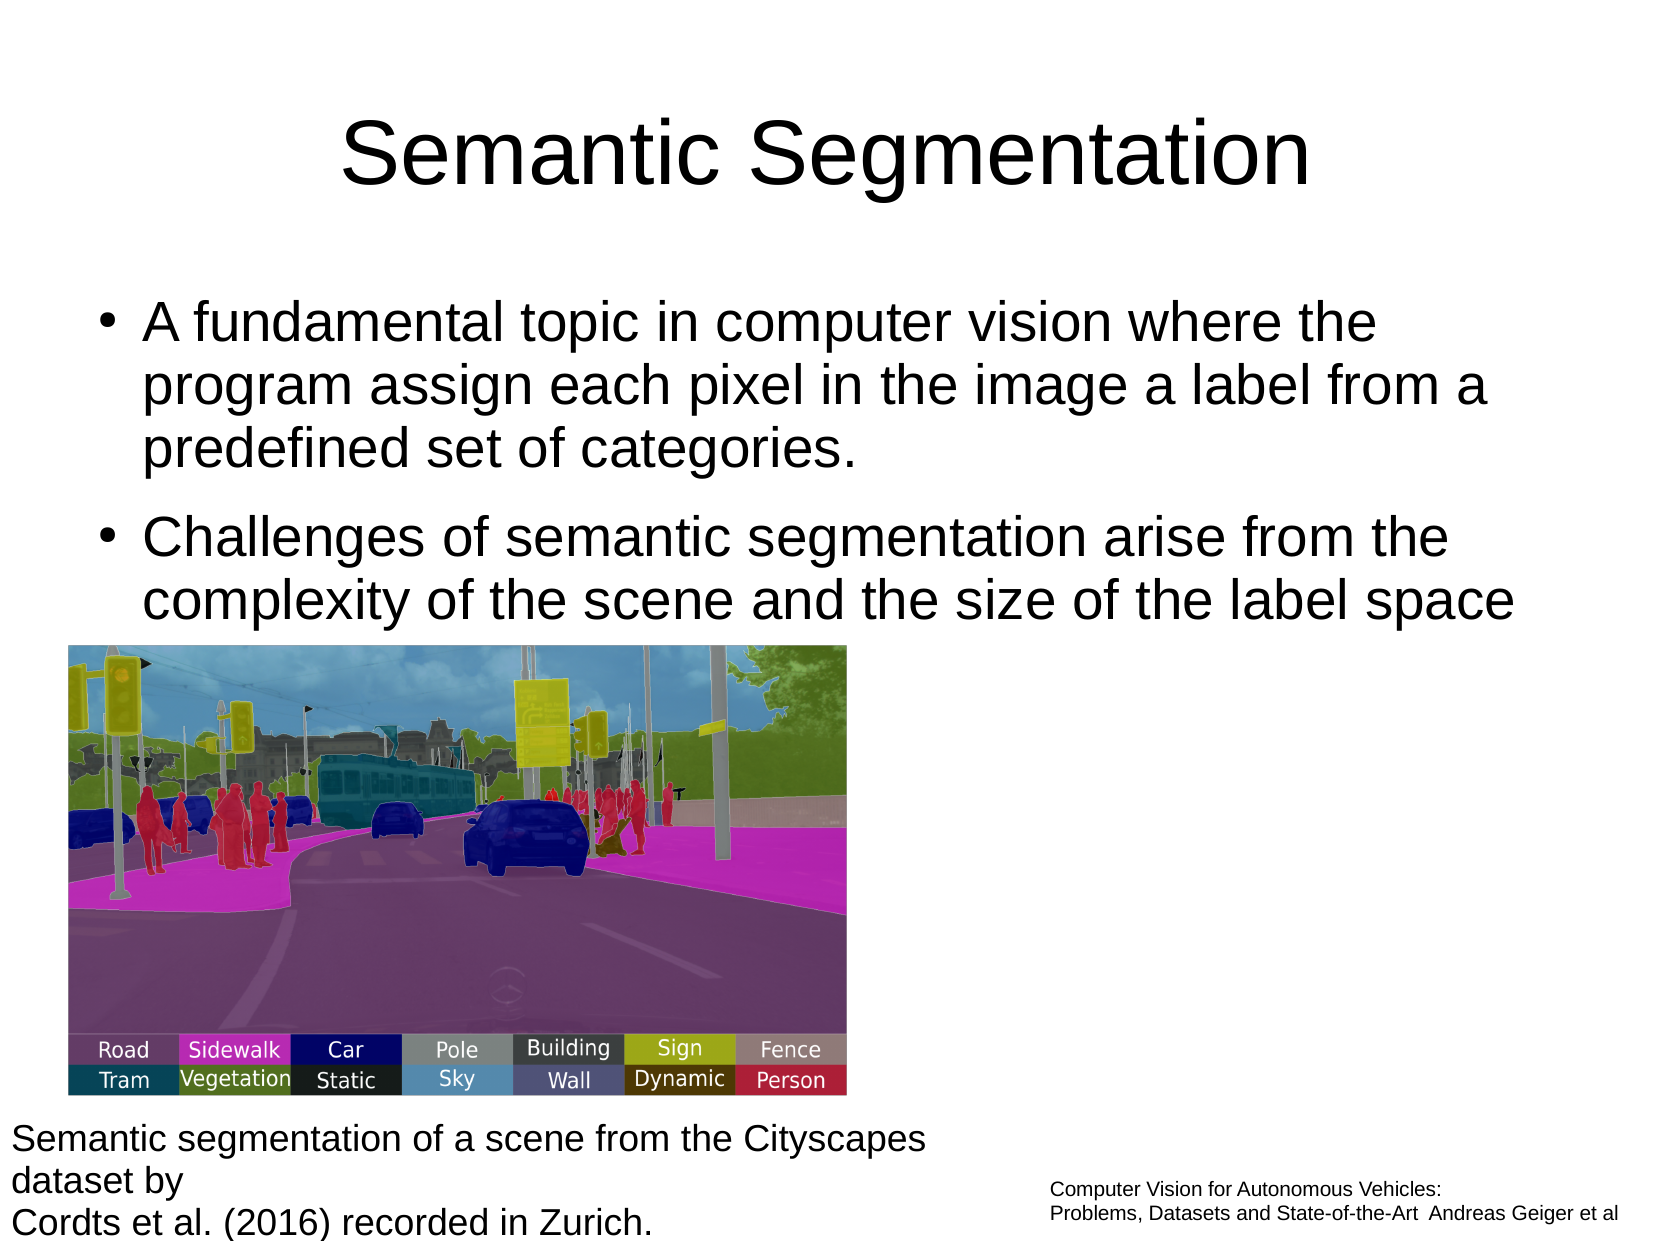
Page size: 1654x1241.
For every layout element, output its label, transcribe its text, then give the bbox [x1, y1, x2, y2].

title Semantic Segmentation [82, 49, 1571, 257]
text_box Semantic segmentation of a scene from the Cityscapes dataset by Cordts et al. (2016) recorded in Zurich. [0, 1110, 961, 1241]
text_box Computer Vision for Autonomous Vehicles: Problems, Datasets and State-of-the-Art Andreas Geiger et al [1035, 1170, 1654, 1232]
picture [60, 636, 851, 1110]
list A fundamental topic in computer vision where the program assign each pixel in the image a label from a predefined set of categories. Challenges of semantic segmentation arise from the complexity of the scene and the size of the label space [82, 290, 1571, 637]
